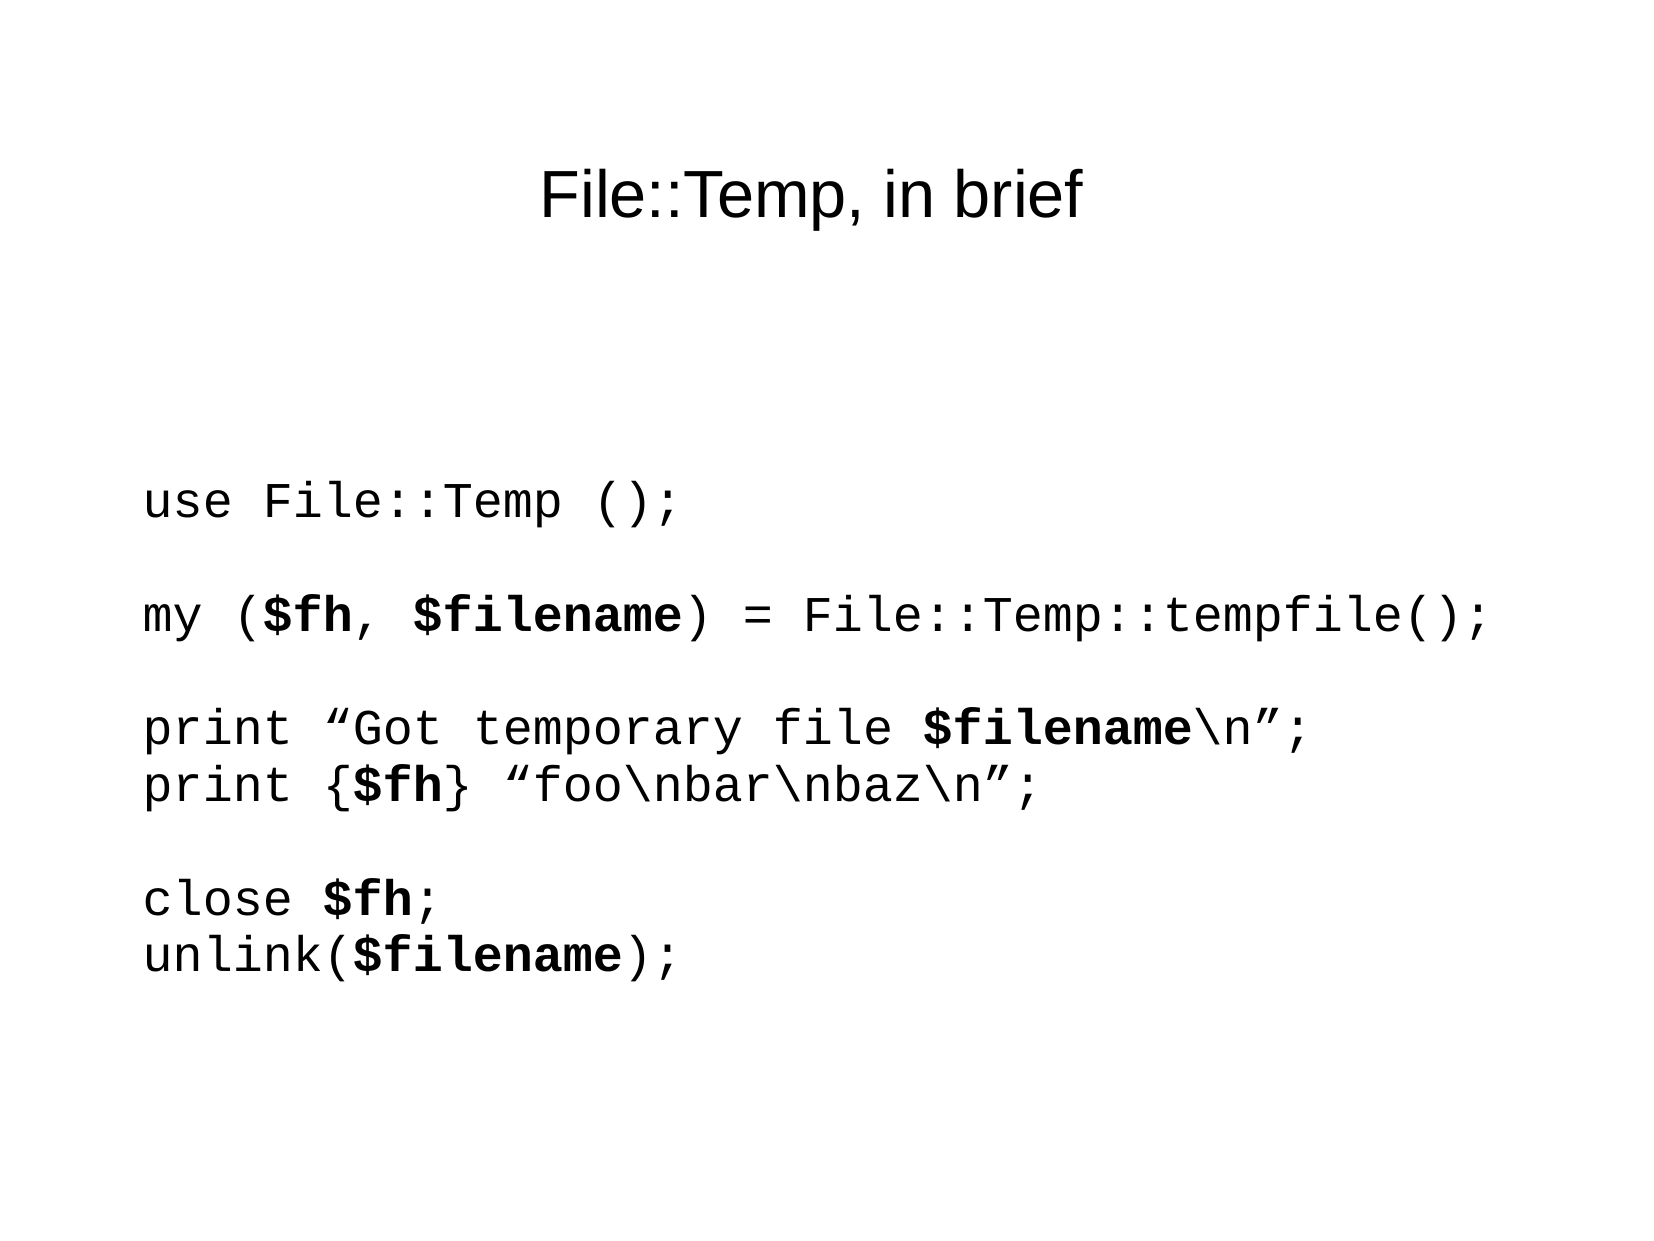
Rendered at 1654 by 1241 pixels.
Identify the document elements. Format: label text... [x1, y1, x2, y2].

text_box File::Temp, in brief [525, 150, 1101, 240]
text_box use File::Temp (); my ($fh, $filename) = File::Temp::tempfile(); print “Got temporary file $filename\n”; print {$fh} “foo\nbar\nbaz\n”; close $fh; unlink($filename); [127, 468, 1508, 995]
